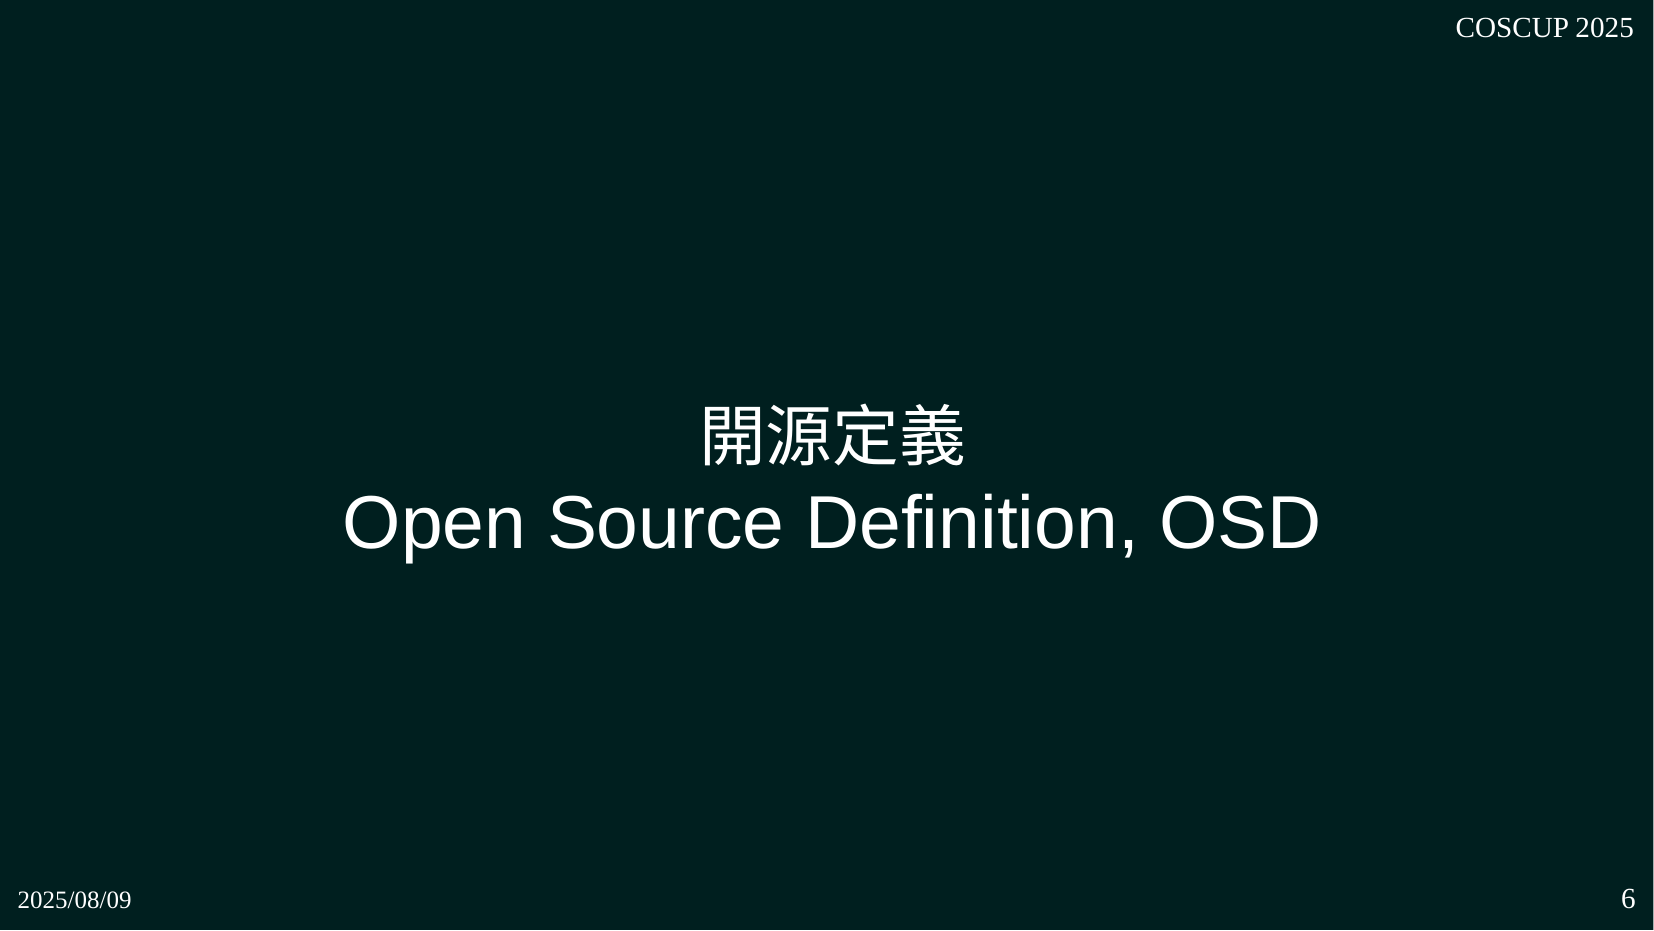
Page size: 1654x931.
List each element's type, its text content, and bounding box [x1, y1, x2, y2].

subtitle 開源定義 Open Source Definition, OSD [88, 113, 1577, 834]
